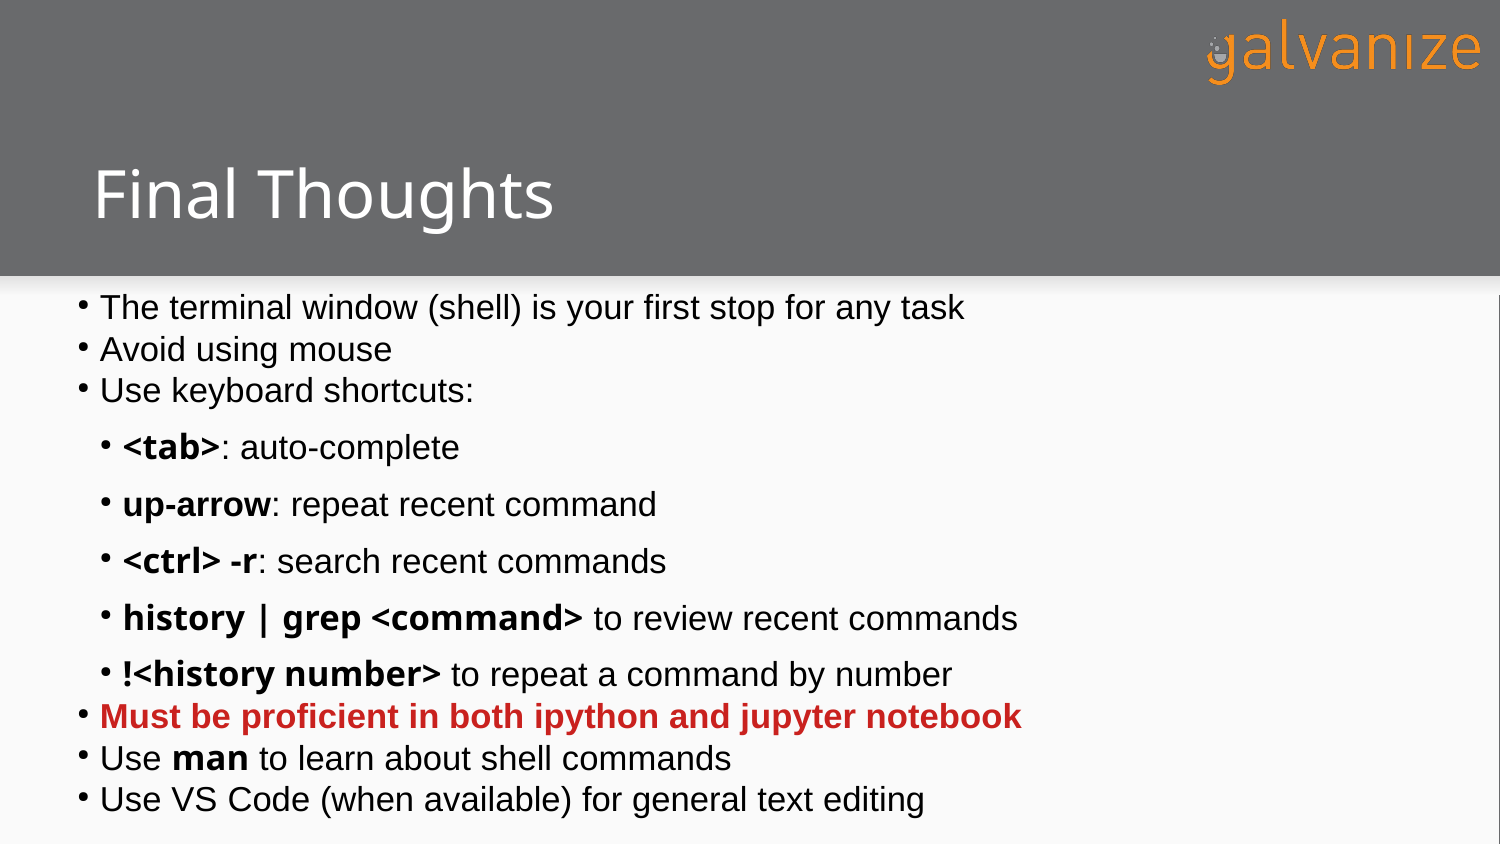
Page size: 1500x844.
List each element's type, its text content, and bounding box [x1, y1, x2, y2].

picture [1207, 19, 1480, 85]
list The terminal window (shell) is your first stop for any task Avoid using mouse Use keyboard shortcuts: <tab>: auto-complete up-arrow: repeat recent command <ctrl> -r: search recent commands history | grep <command> to review recent commands !<history number> to repeat a command by number Must be proficient in both ipython and jupyter notebook Use man to learn about shell commands Use VS Code (when available) for general text editing [77, 285, 1427, 826]
title Final Thoughts [77, 121, 1427, 248]
